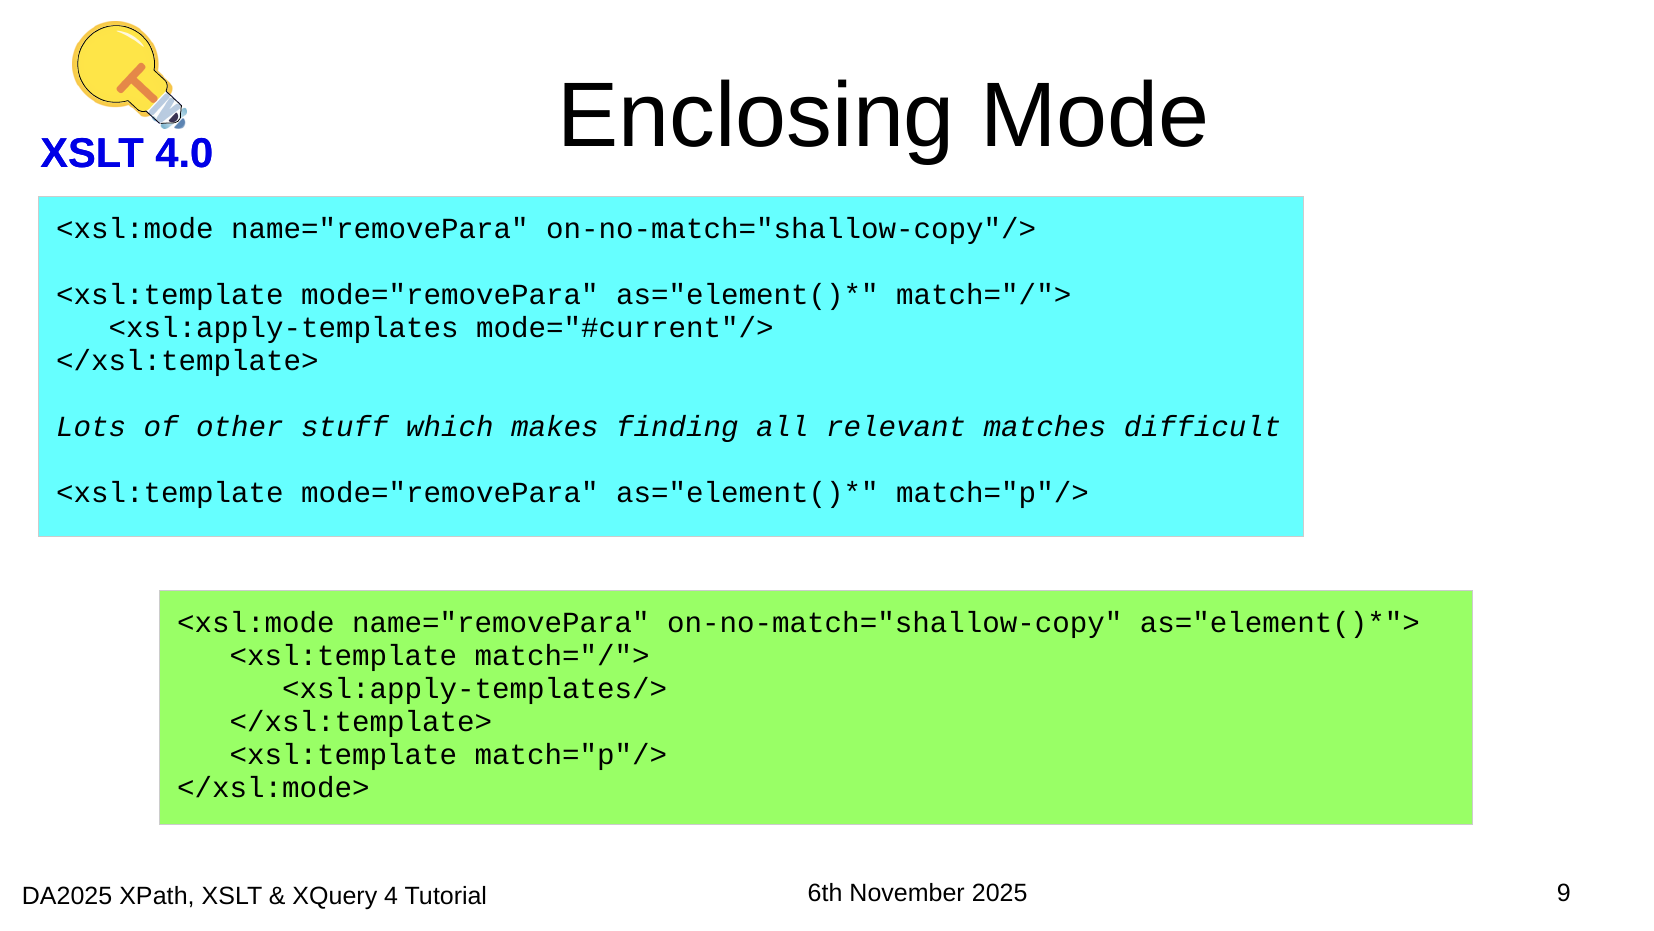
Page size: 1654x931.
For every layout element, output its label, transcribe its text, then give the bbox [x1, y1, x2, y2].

text_box XSLT 4.0 [25, 122, 233, 185]
text_box <xsl:mode name="removePara" on-no-match="shallow-copy"/> <xsl:template mode="removePara" as="element()*" match="/"> <xsl:apply-templates mode="#current"/> </xsl:template> Lots of other stuff which makes finding all relevant matches difficult <xsl:template mode="removePara" as="element()*" match="p"/> [38, 196, 1304, 537]
text_box <xsl:mode name="removePara" on-no-match="shallow-copy" as="element()*"> <xsl:template match="/"> <xsl:apply-templates/> </xsl:template> <xsl:template match="p"/> </xsl:mode> [159, 590, 1473, 825]
picture [71, 19, 187, 122]
title Enclosing Mode [222, 37, 1571, 193]
